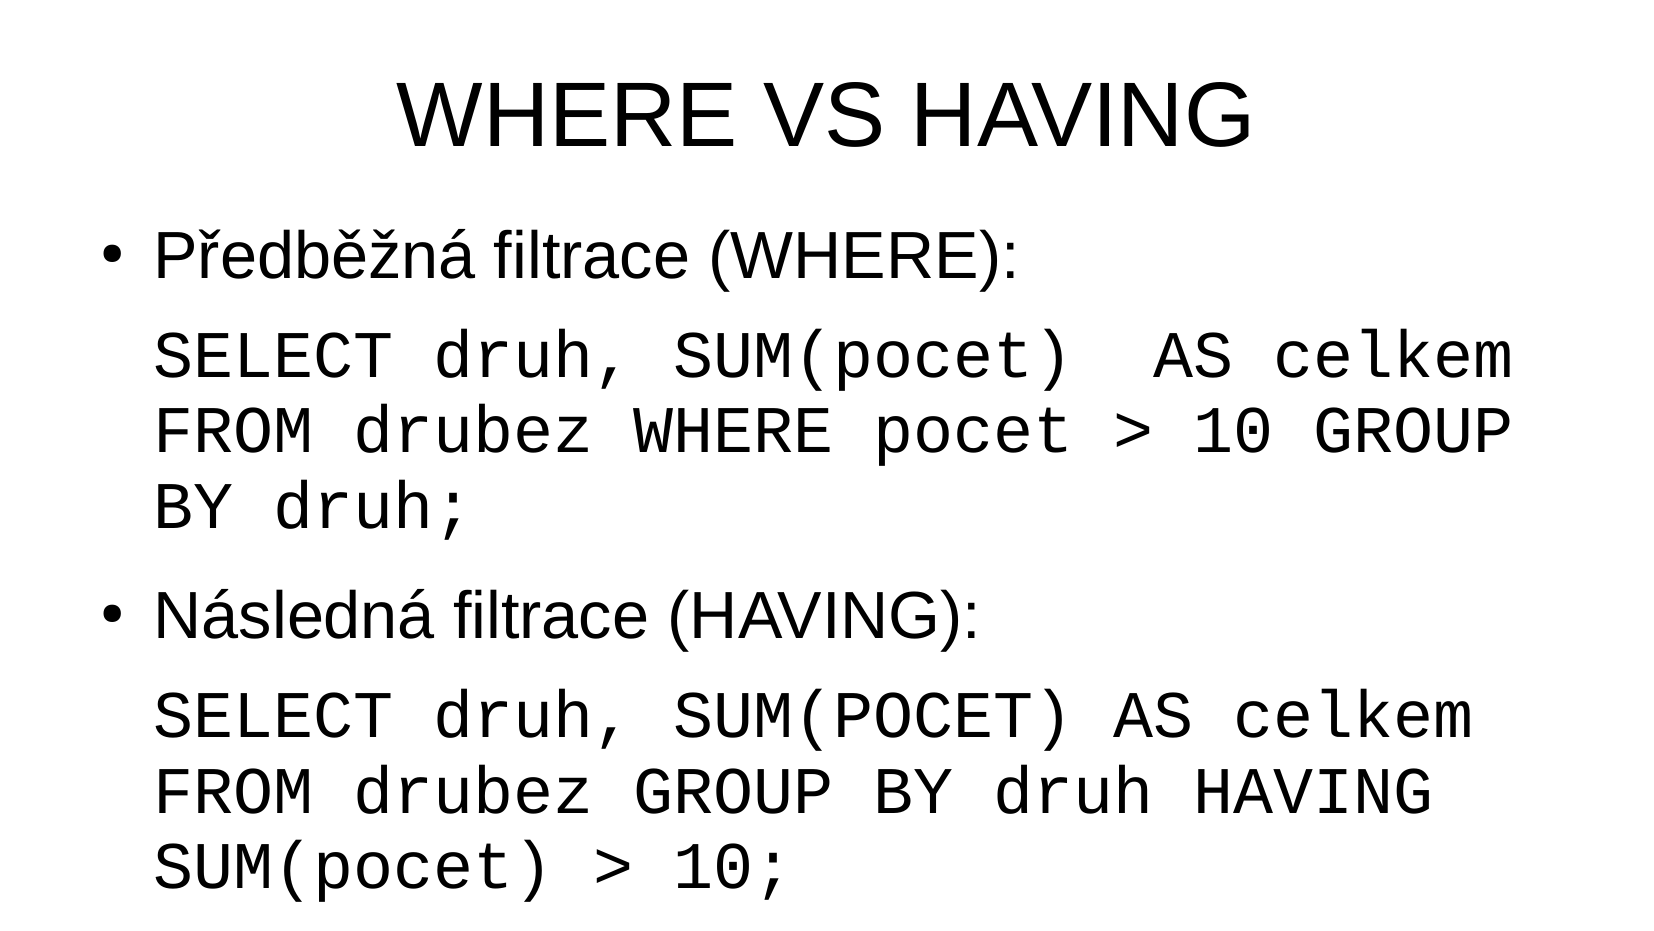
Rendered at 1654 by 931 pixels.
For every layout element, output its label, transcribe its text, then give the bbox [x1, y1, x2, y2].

list Předběžná filtrace (WHERE): SELECT druh, SUM(pocet) AS celkem FROM drubez WHERE pocet > 10 GROUP BY druh; Následná filtrace (HAVING): SELECT druh, SUM(POCET) AS celkem FROM drubez GROUP BY druh HAVING SUM(pocet) > 10; [82, 217, 1571, 916]
title WHERE VS HAVING [82, 37, 1571, 193]
